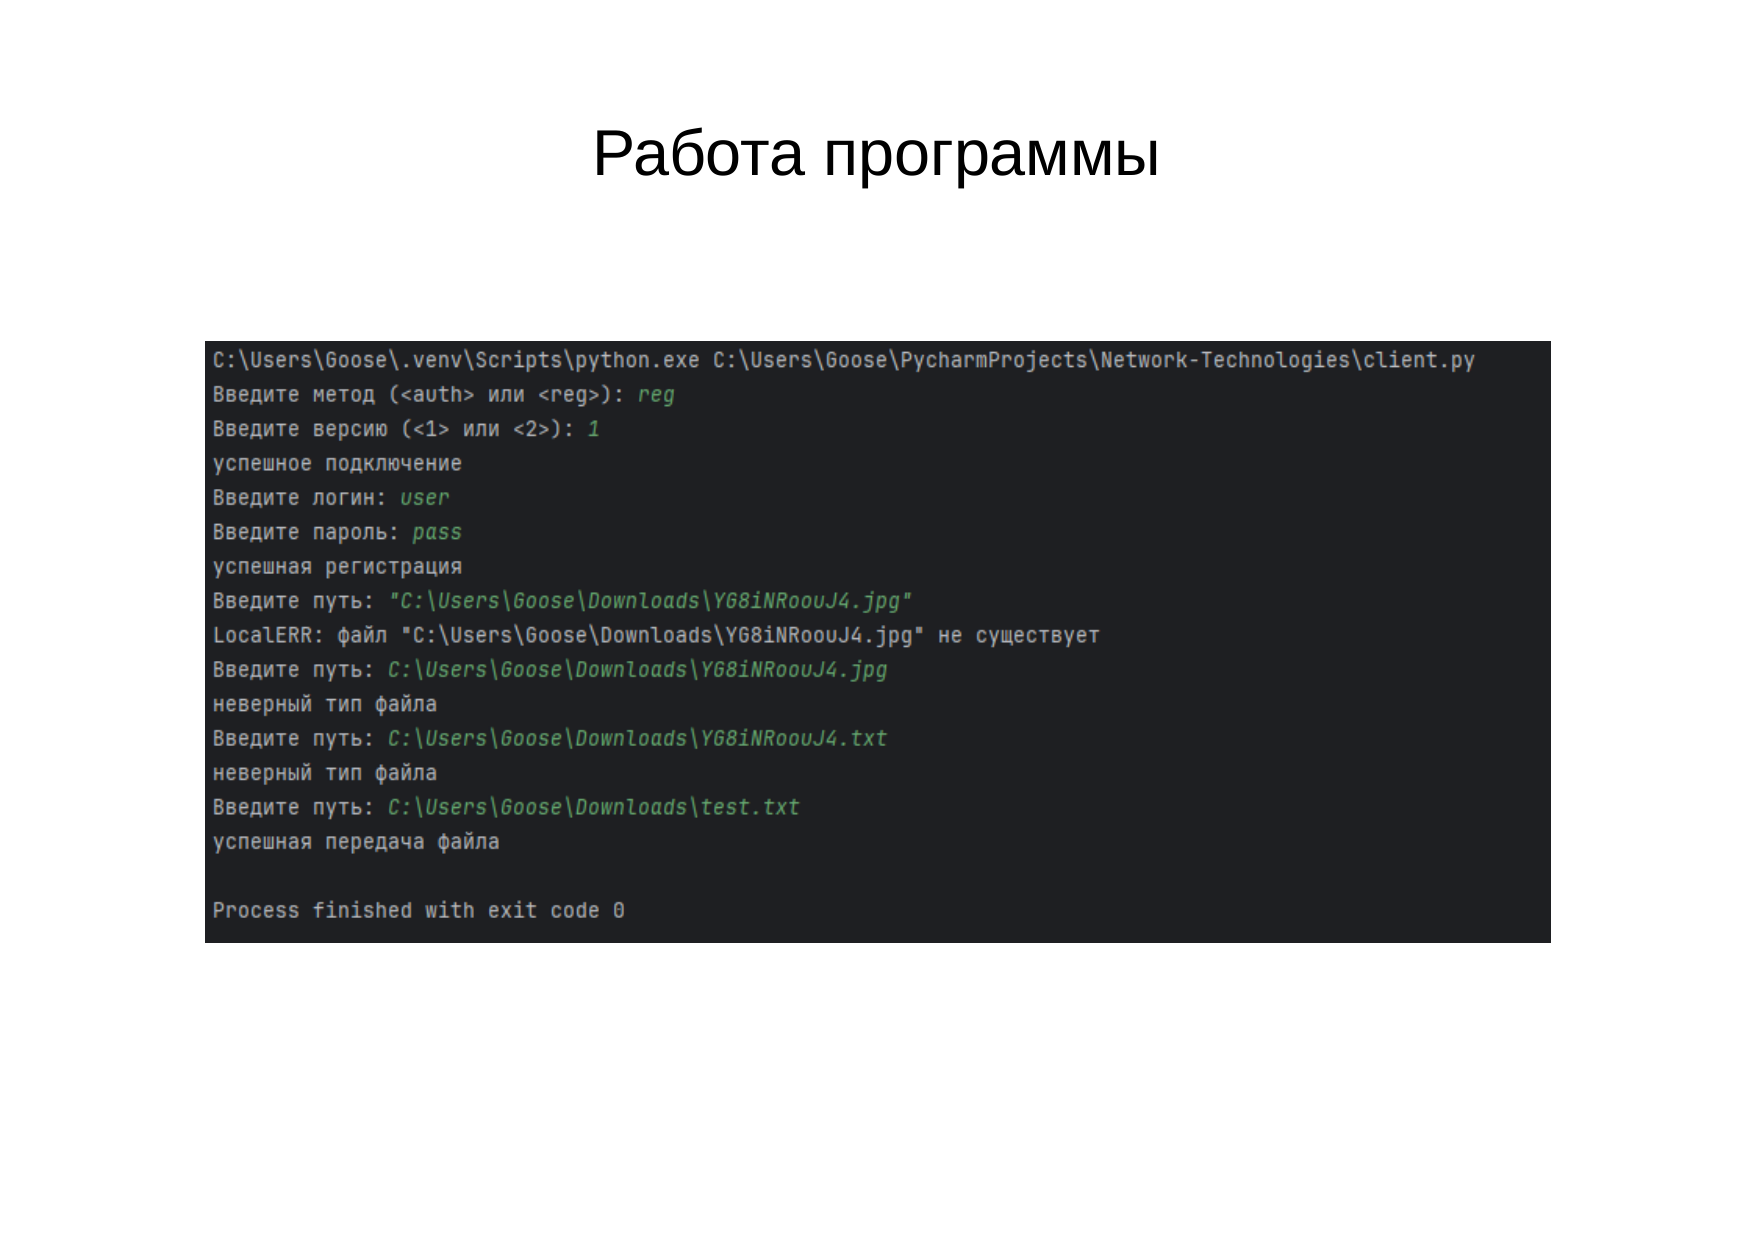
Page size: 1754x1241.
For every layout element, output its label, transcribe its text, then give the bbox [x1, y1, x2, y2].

title Работа программы [87, 49, 1667, 257]
picture [205, 341, 1551, 943]
